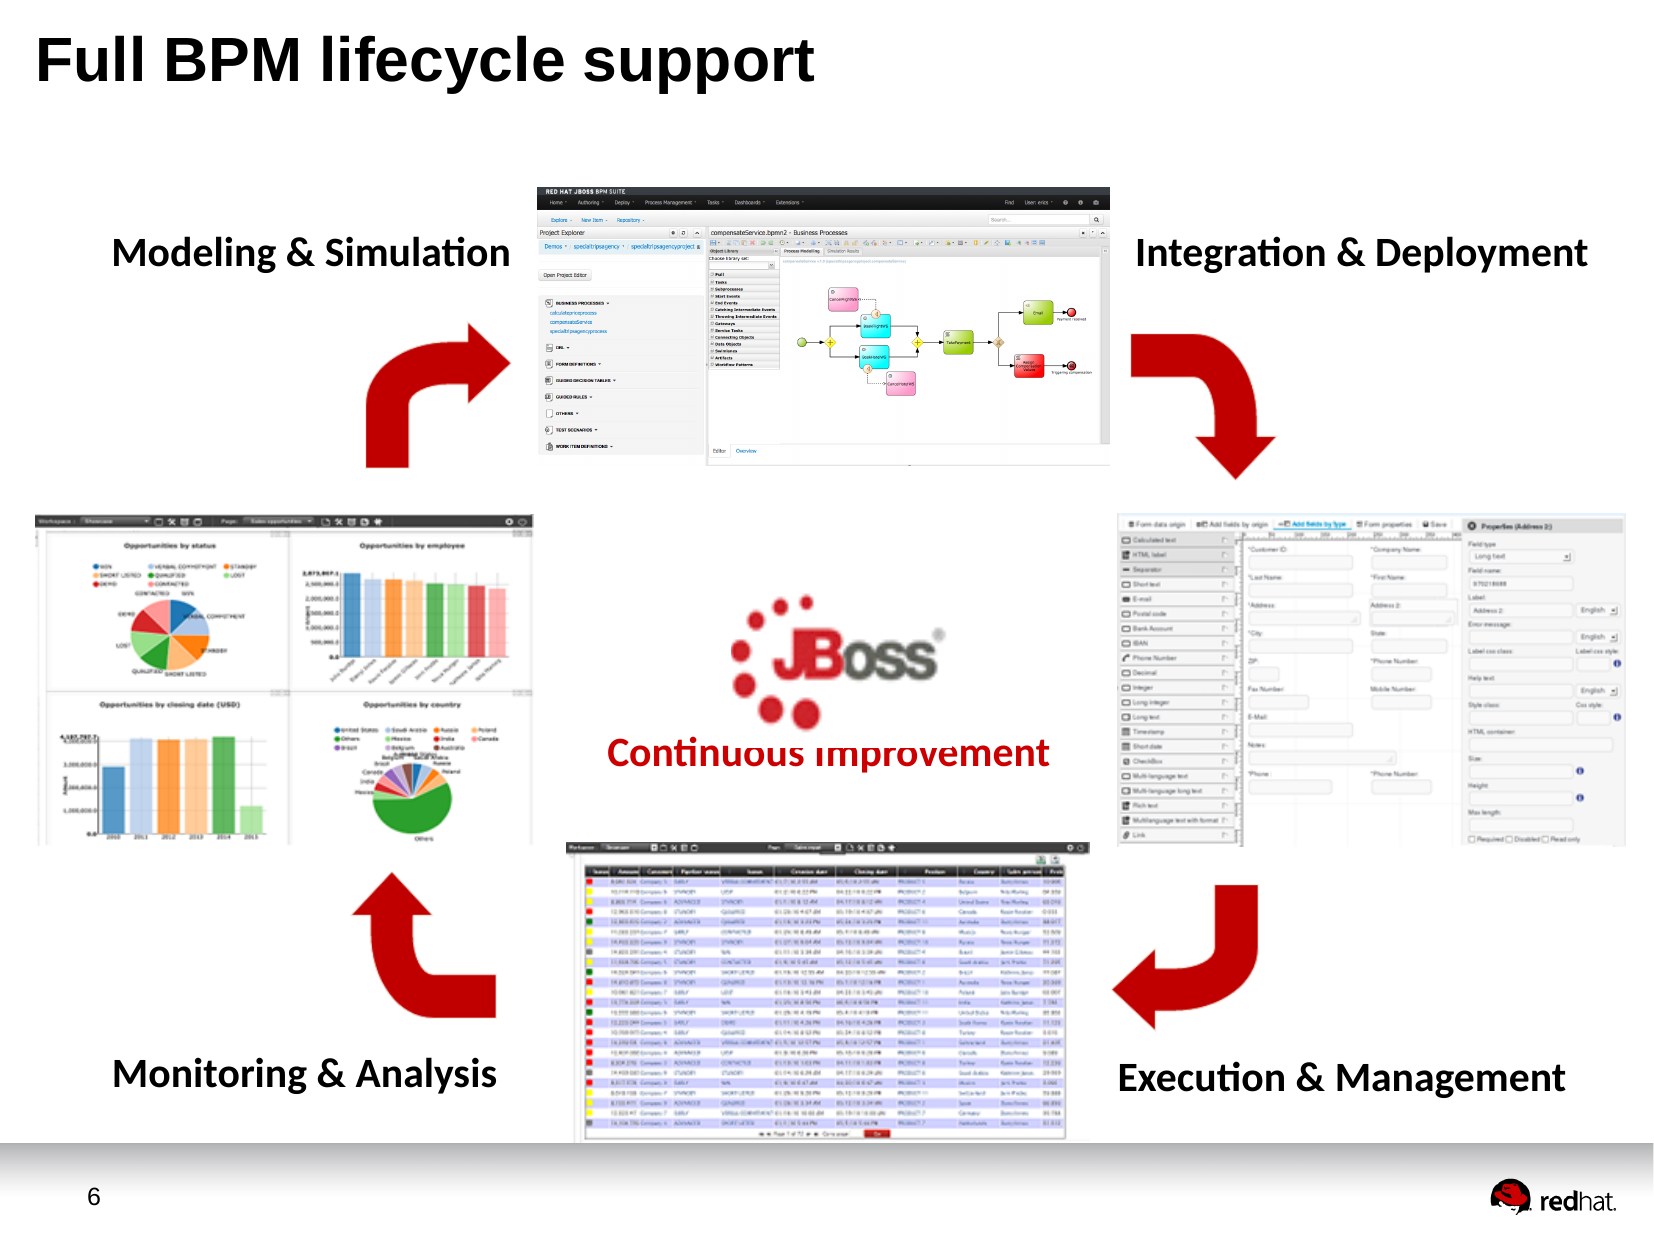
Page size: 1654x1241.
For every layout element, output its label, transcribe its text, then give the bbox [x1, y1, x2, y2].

list Modeling & Simulation [35, 235, 512, 291]
list Integration & Deployment [1120, 235, 1645, 291]
picture [537, 187, 1110, 466]
picture [1110, 884, 1259, 1033]
picture [0, 842, 1654, 1241]
title Full BPM lifecycle support [35, 8, 1619, 113]
picture [1130, 333, 1279, 482]
list Monitoring & Analysis [21, 1055, 498, 1112]
picture [35, 514, 534, 846]
picture [731, 586, 952, 748]
picture [1117, 513, 1626, 847]
picture [365, 320, 513, 469]
picture [349, 870, 497, 1019]
list Continuous Improvement [589, 735, 1054, 791]
list Execution & Management [1102, 1059, 1630, 1116]
